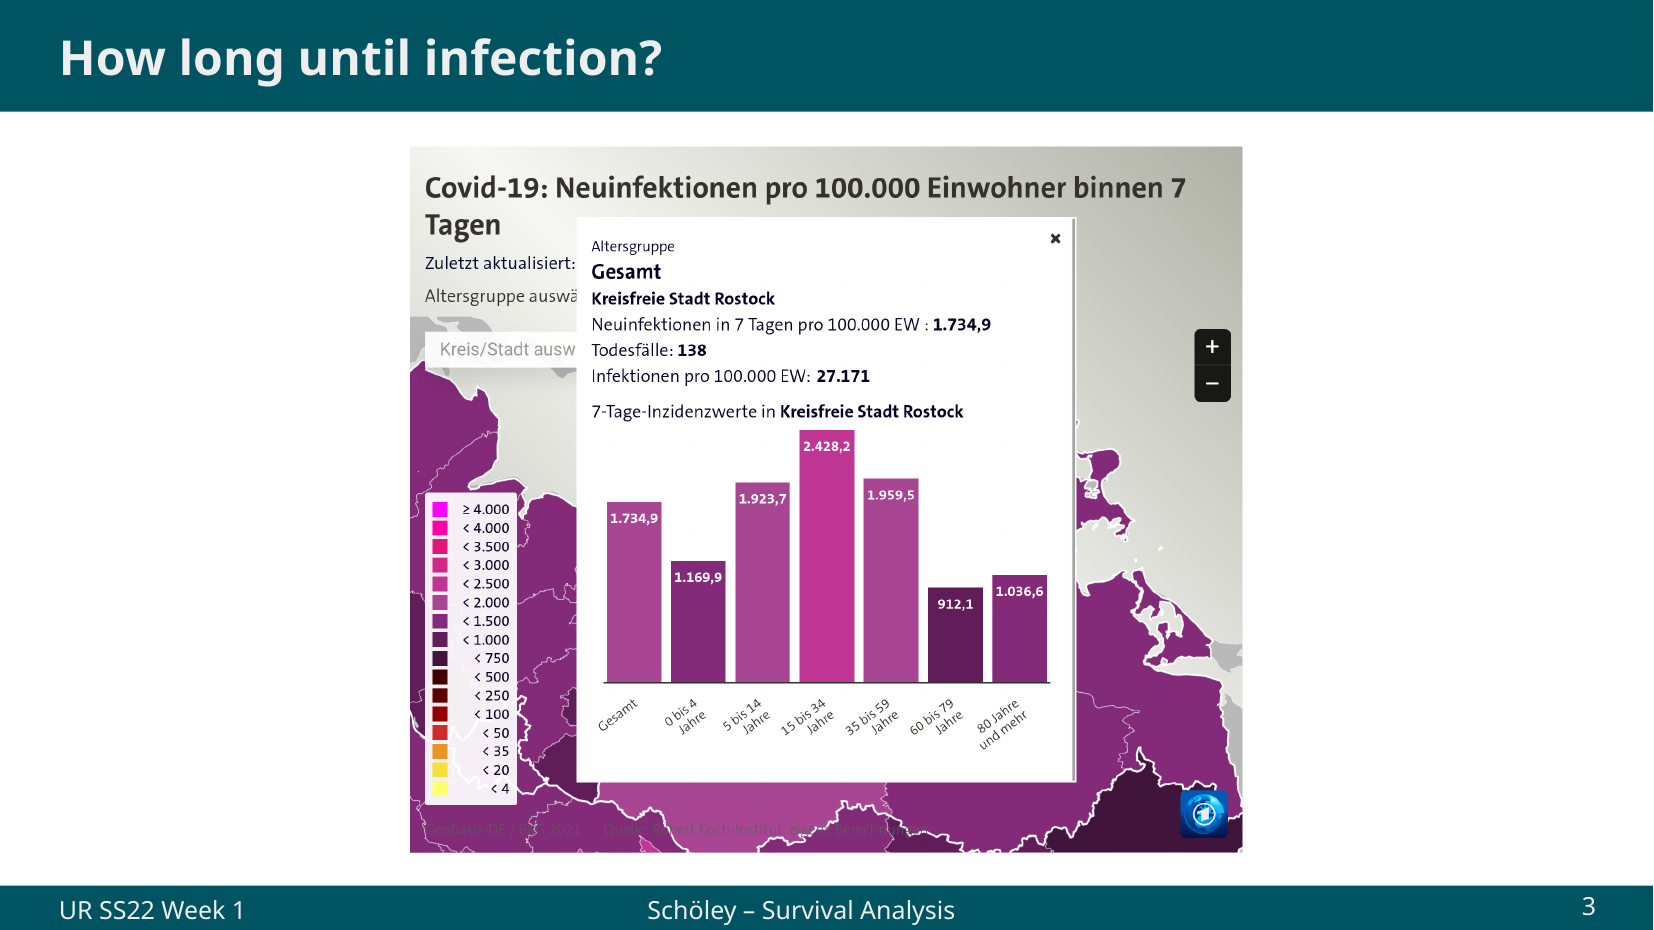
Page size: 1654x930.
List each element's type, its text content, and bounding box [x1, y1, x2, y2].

title How long until infection? [58, 0, 1594, 117]
picture [405, 142, 1247, 856]
